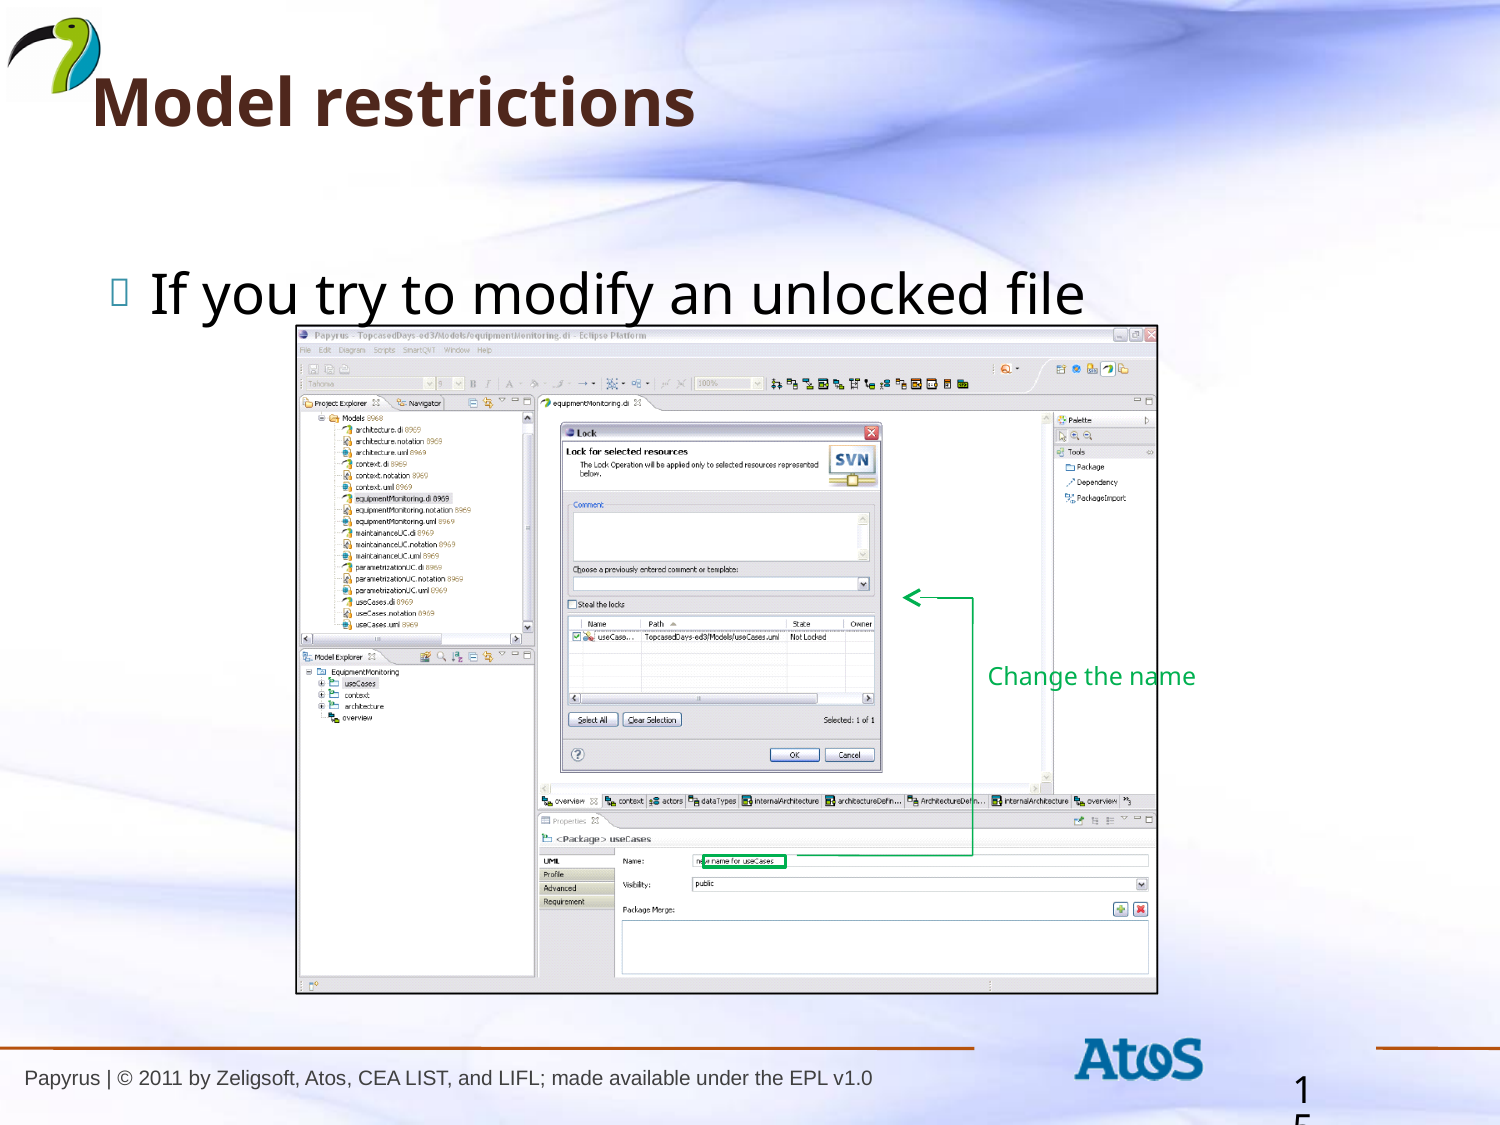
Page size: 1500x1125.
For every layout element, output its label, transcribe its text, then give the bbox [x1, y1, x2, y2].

text_box Change the name [972, 645, 1278, 699]
list If you try to modify an unlocked file [75, 243, 1425, 986]
title Model restrictions [75, 45, 1425, 233]
picture [0, 0, 1500, 1125]
slide_number <numéro> [1277, 1051, 1338, 1112]
